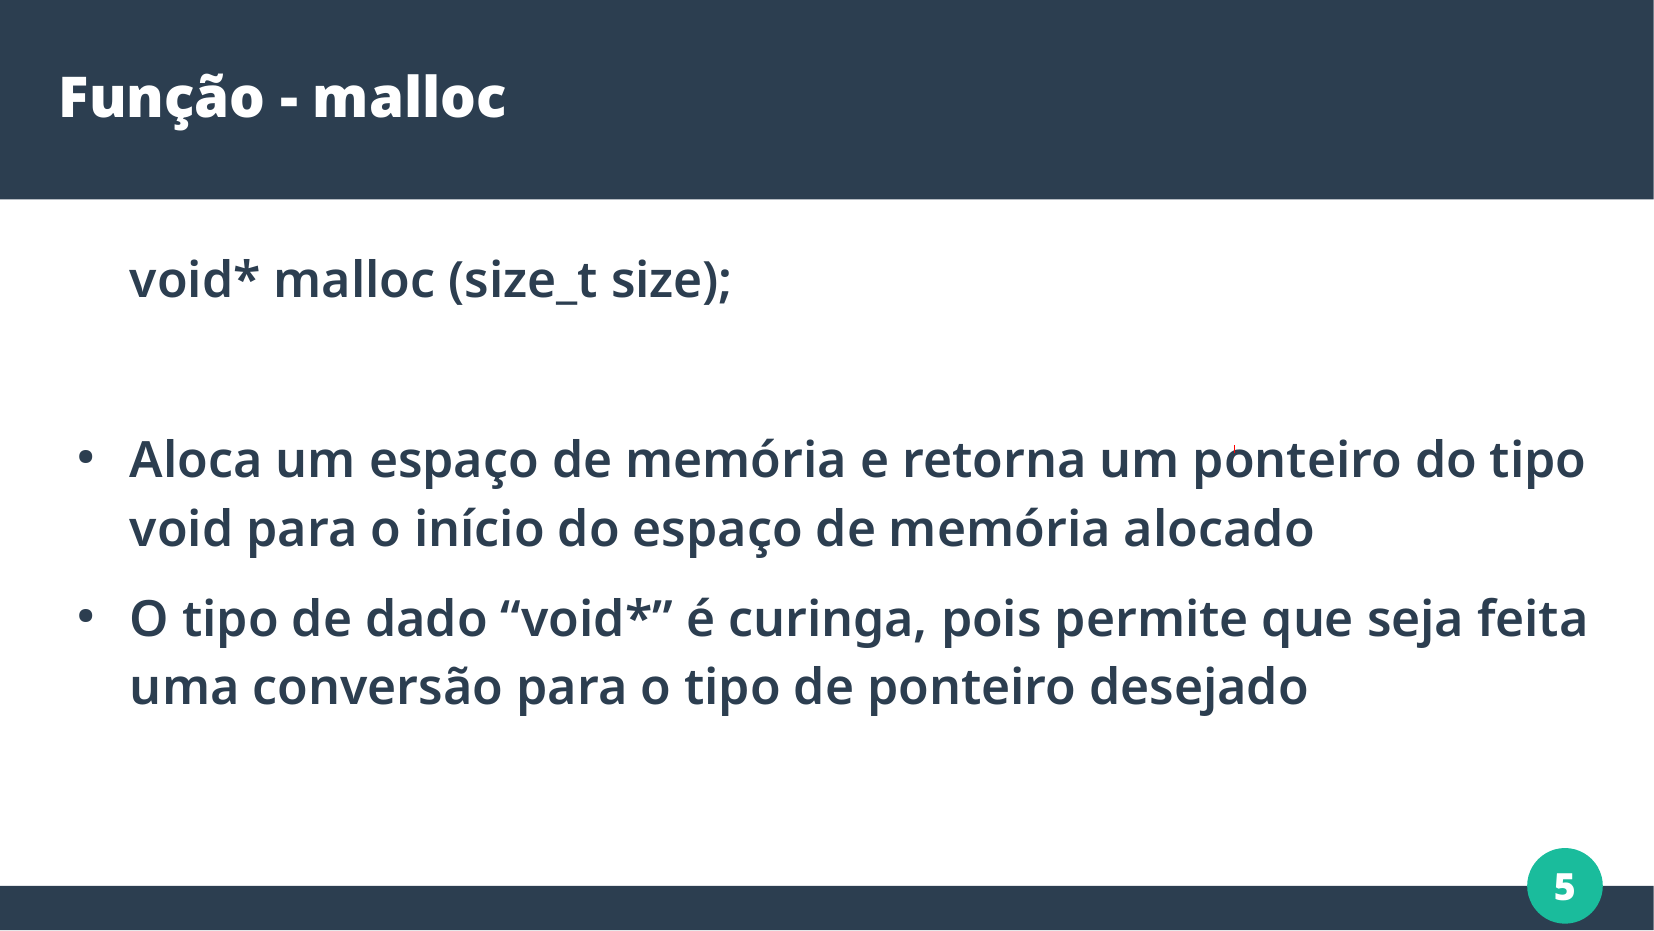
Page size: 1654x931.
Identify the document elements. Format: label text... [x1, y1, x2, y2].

list void* malloc (size_t size); Aloca um espaço de memória e retorna um ponteiro do tipo void para o início do espaço de memória alocado O tipo de dado “void*” é curinga, pois permite que seja feita uma conversão para o tipo de ponteiro desejado [59, 243, 1595, 864]
title Função - malloc [59, 37, 1595, 155]
